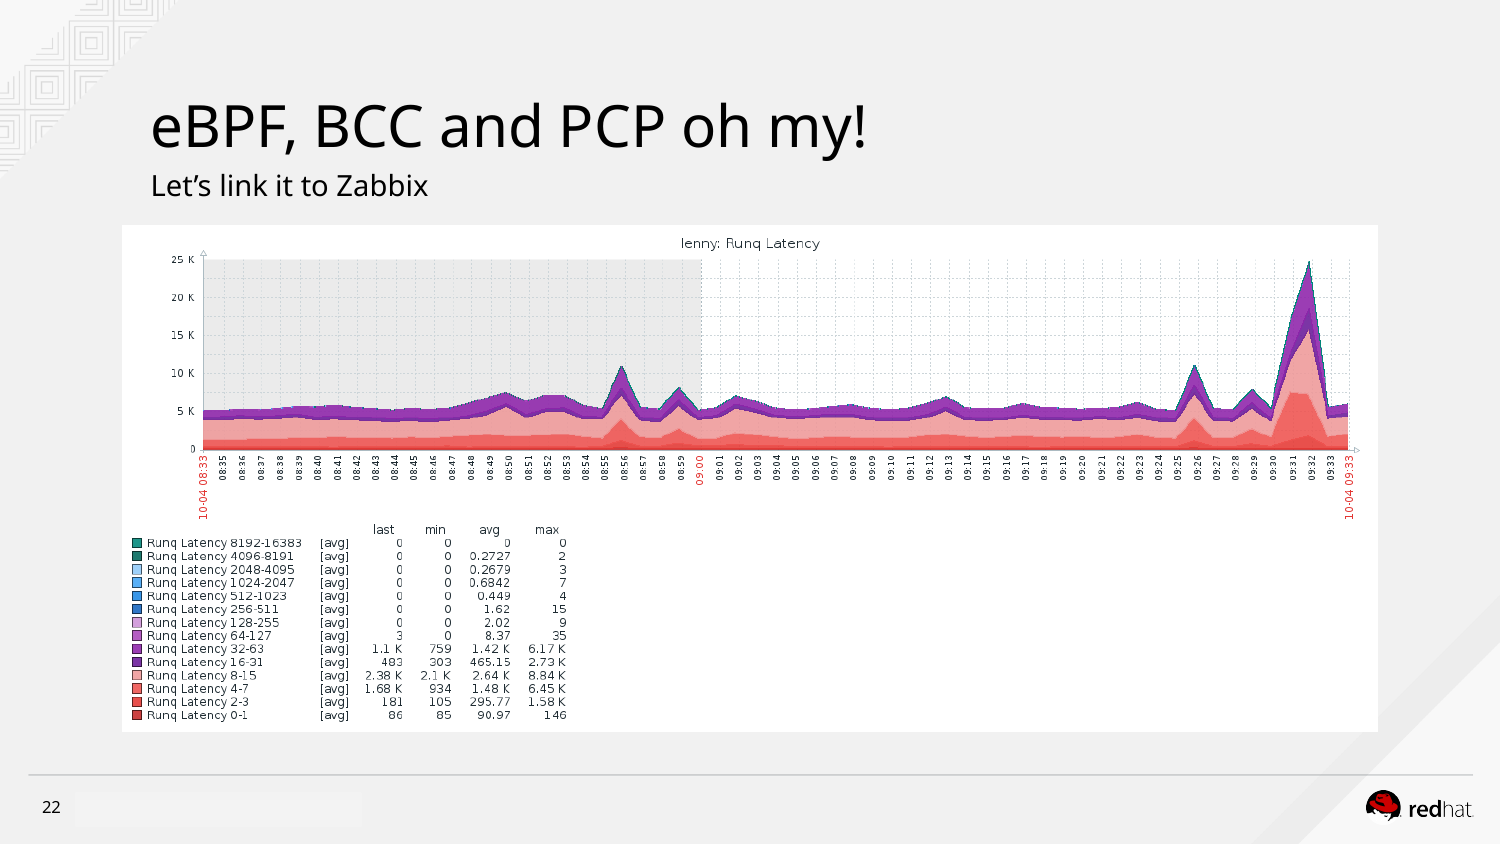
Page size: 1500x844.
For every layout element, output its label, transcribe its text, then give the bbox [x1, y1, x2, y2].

slide_number <number> [16, 776, 77, 842]
picture [0, 0, 1500, 844]
title eBPF, BCC and PCP oh my! [135, 0, 1365, 152]
subtitle Let’s link it to Zabbix [135, 152, 1365, 218]
